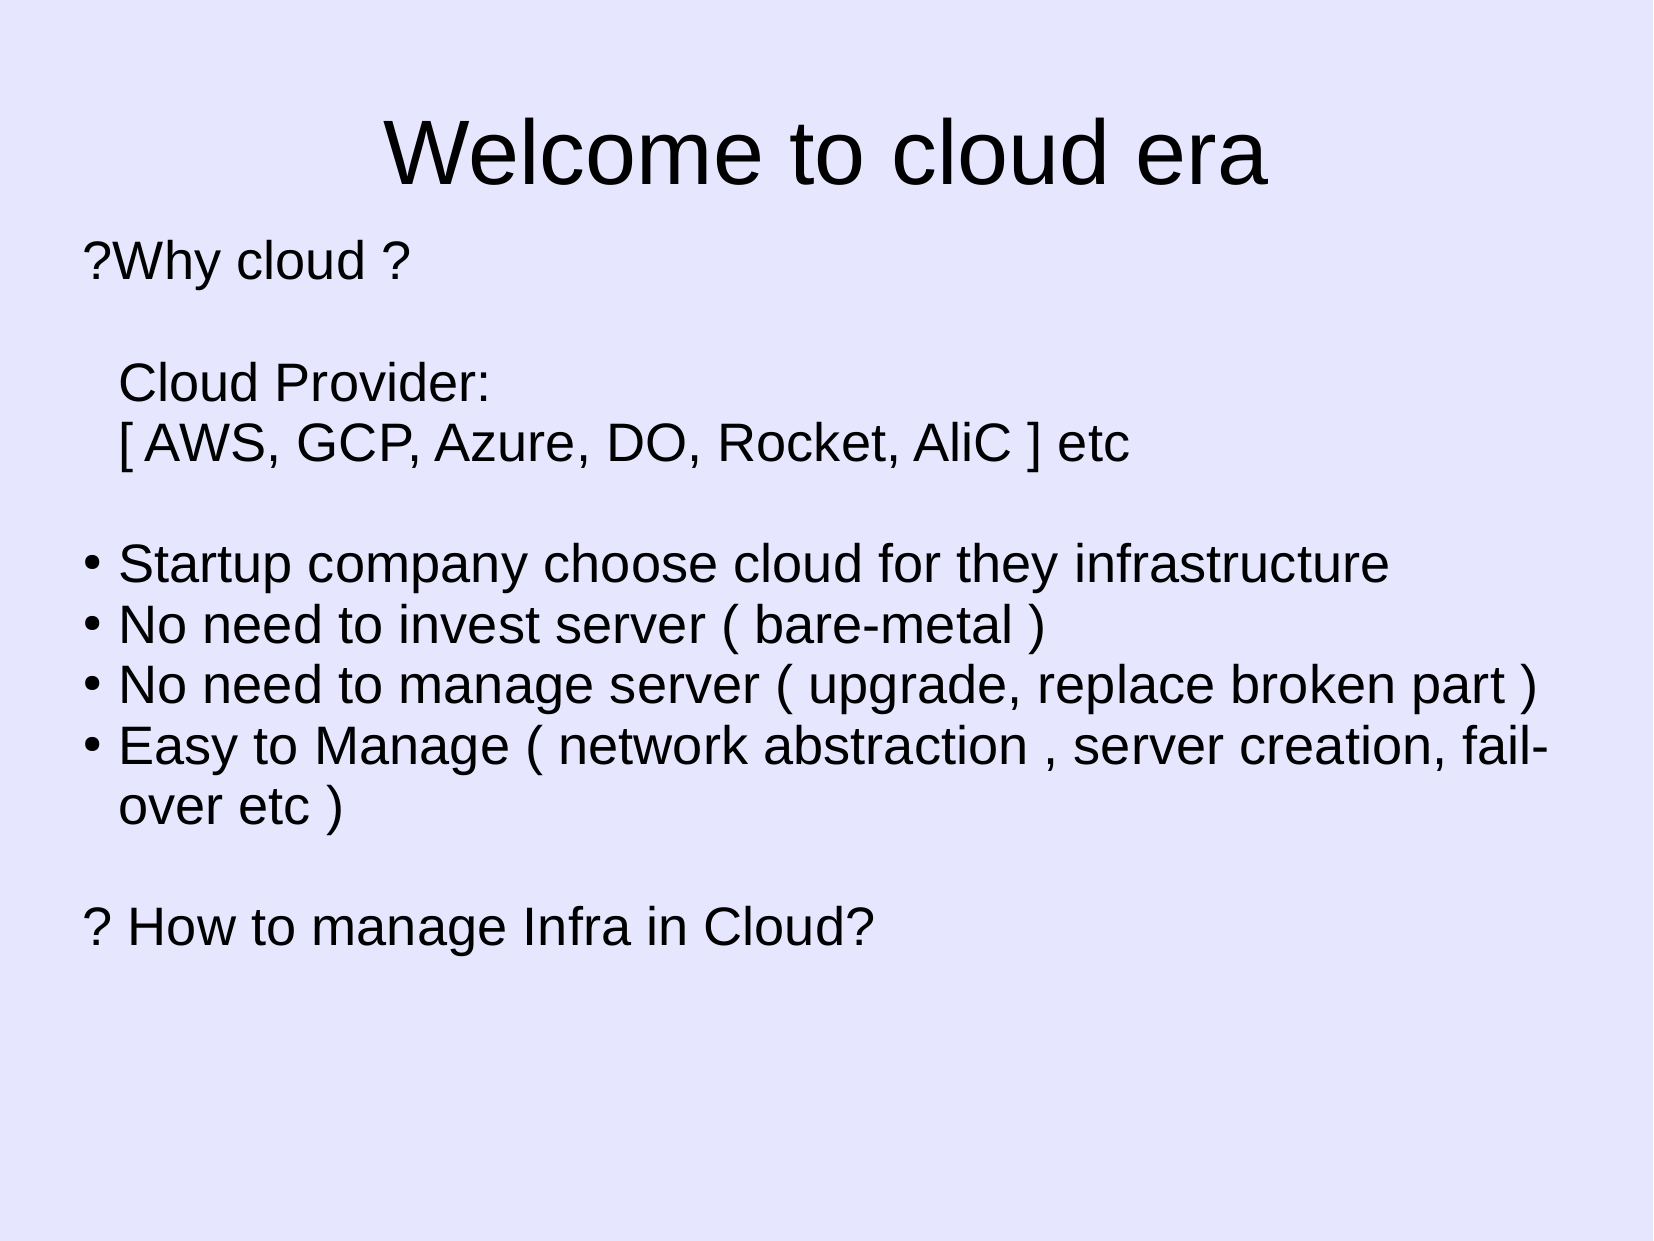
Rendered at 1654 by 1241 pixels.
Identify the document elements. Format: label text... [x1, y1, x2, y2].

subtitle ?Why cloud ? Cloud Provider: [ AWS, GCP, Azure, DO, Rocket, AliC ] etc Startup company choose cloud for they infrastructure No need to invest server ( bare-metal ) No need to manage server ( upgrade, replace broken part ) Easy to Manage ( network abstraction , server creation, fail-over etc ) ? How to manage Infra in Cloud? [82, 211, 1571, 1089]
title Welcome to cloud era [82, 49, 1571, 211]
